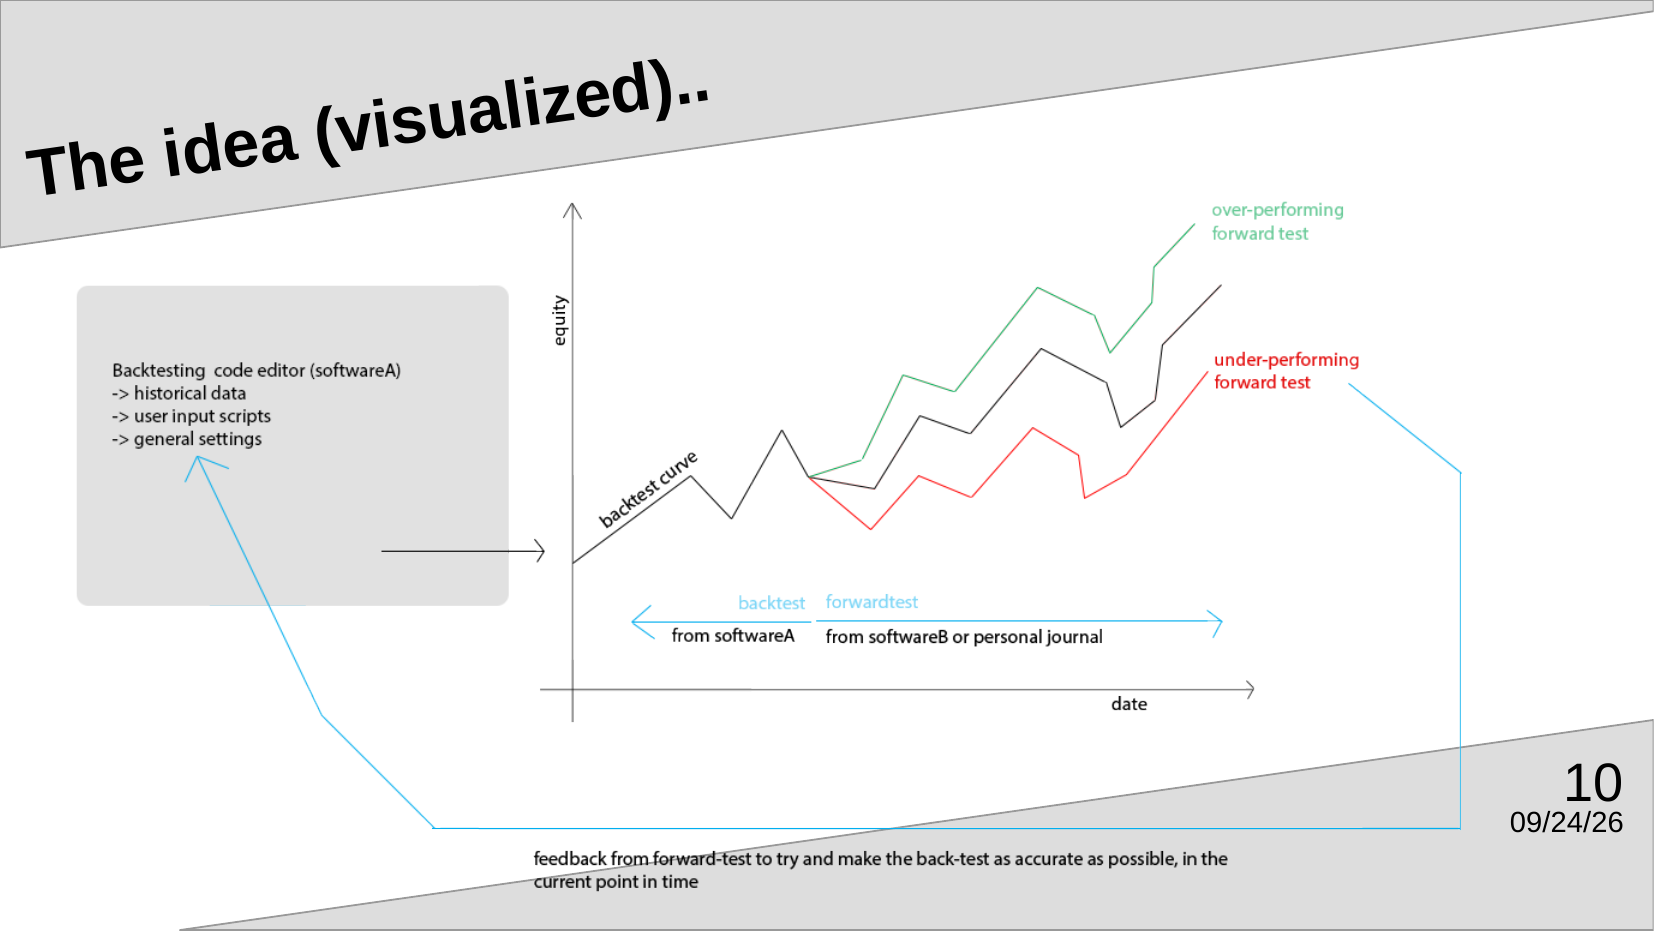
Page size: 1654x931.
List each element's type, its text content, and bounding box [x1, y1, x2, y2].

picture [37, 0, 1654, 931]
title The idea (visualized).. [16, 93, 37, 238]
